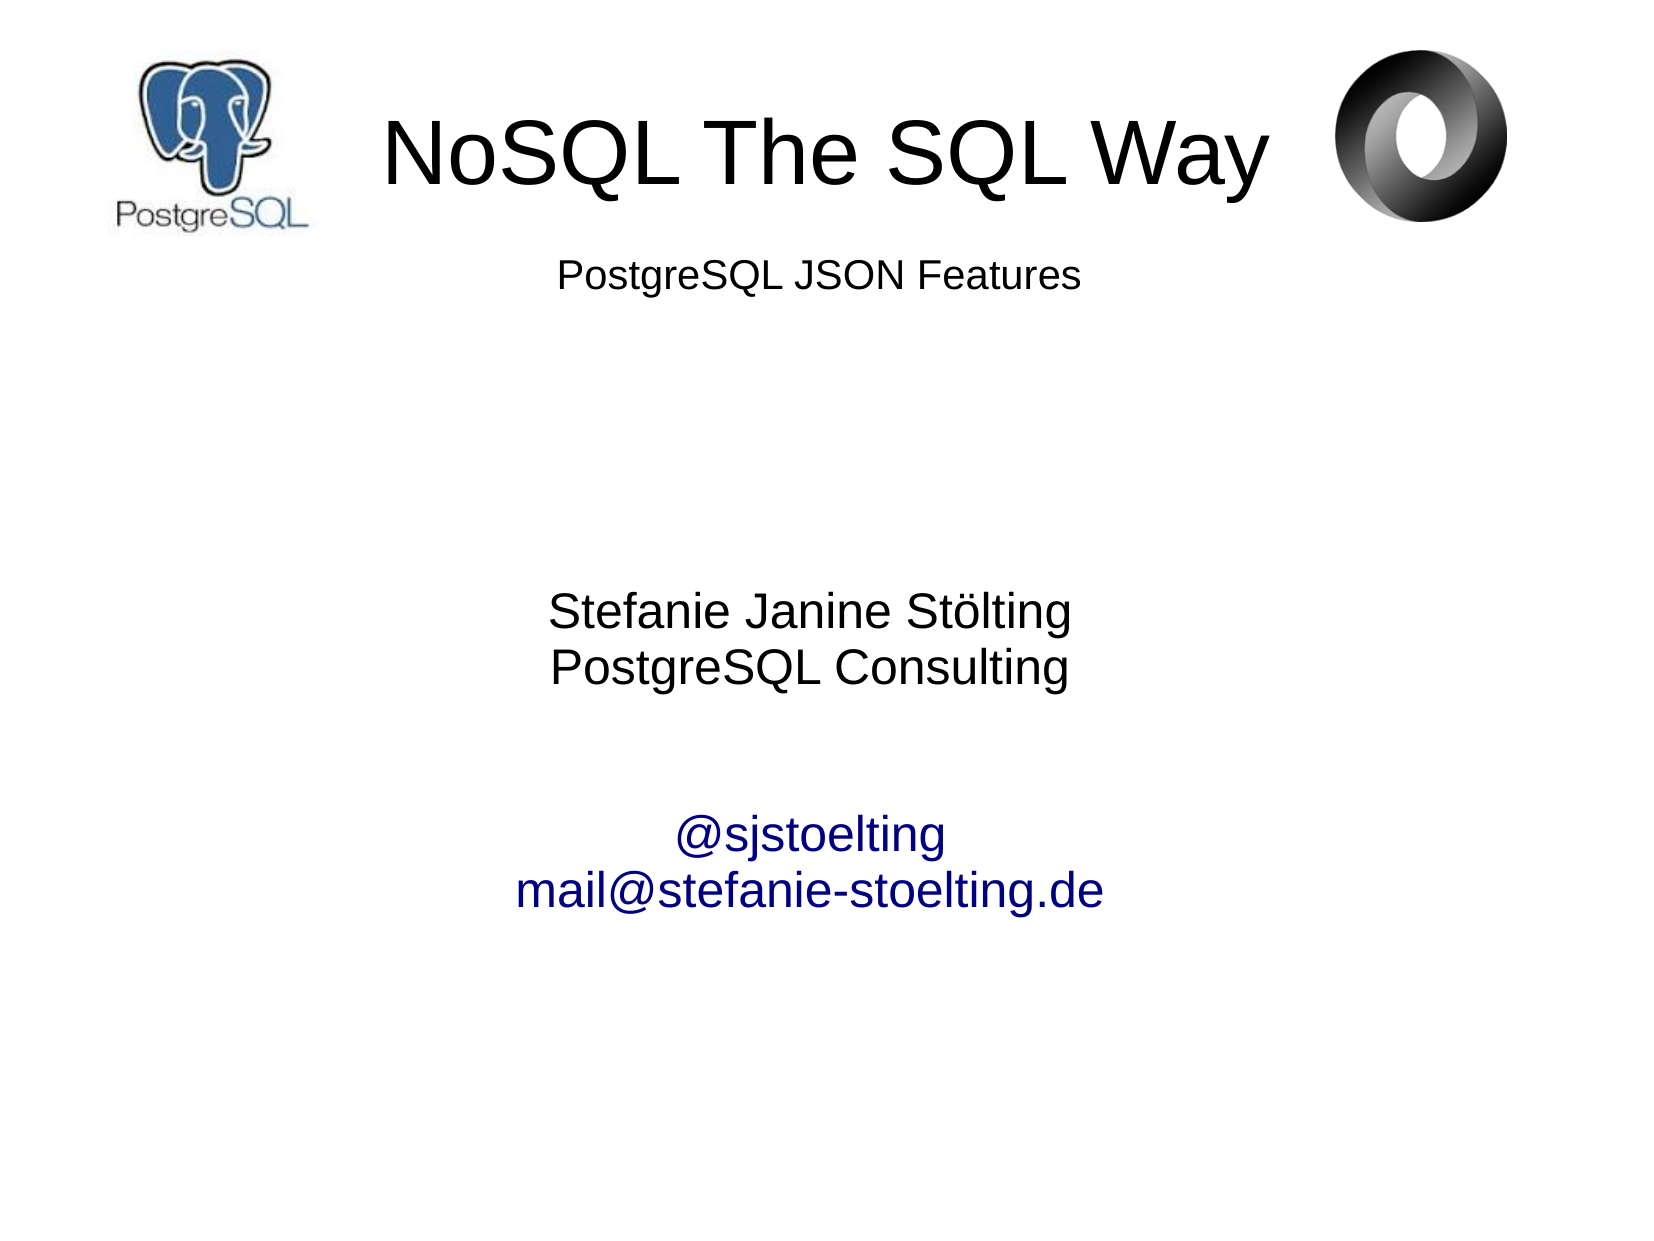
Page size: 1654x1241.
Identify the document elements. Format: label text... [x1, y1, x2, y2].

subtitle Stefanie Janine Stölting PostgreSQL Consulting @sjstoelting mail@stefanie-stoelting.de [82, 309, 1538, 1212]
title NoSQL The SQL Way [82, 49, 1571, 257]
picture [58, 50, 356, 237]
title PostgreSQL JSON Features [75, 241, 1564, 309]
picture [1335, 50, 1507, 222]
